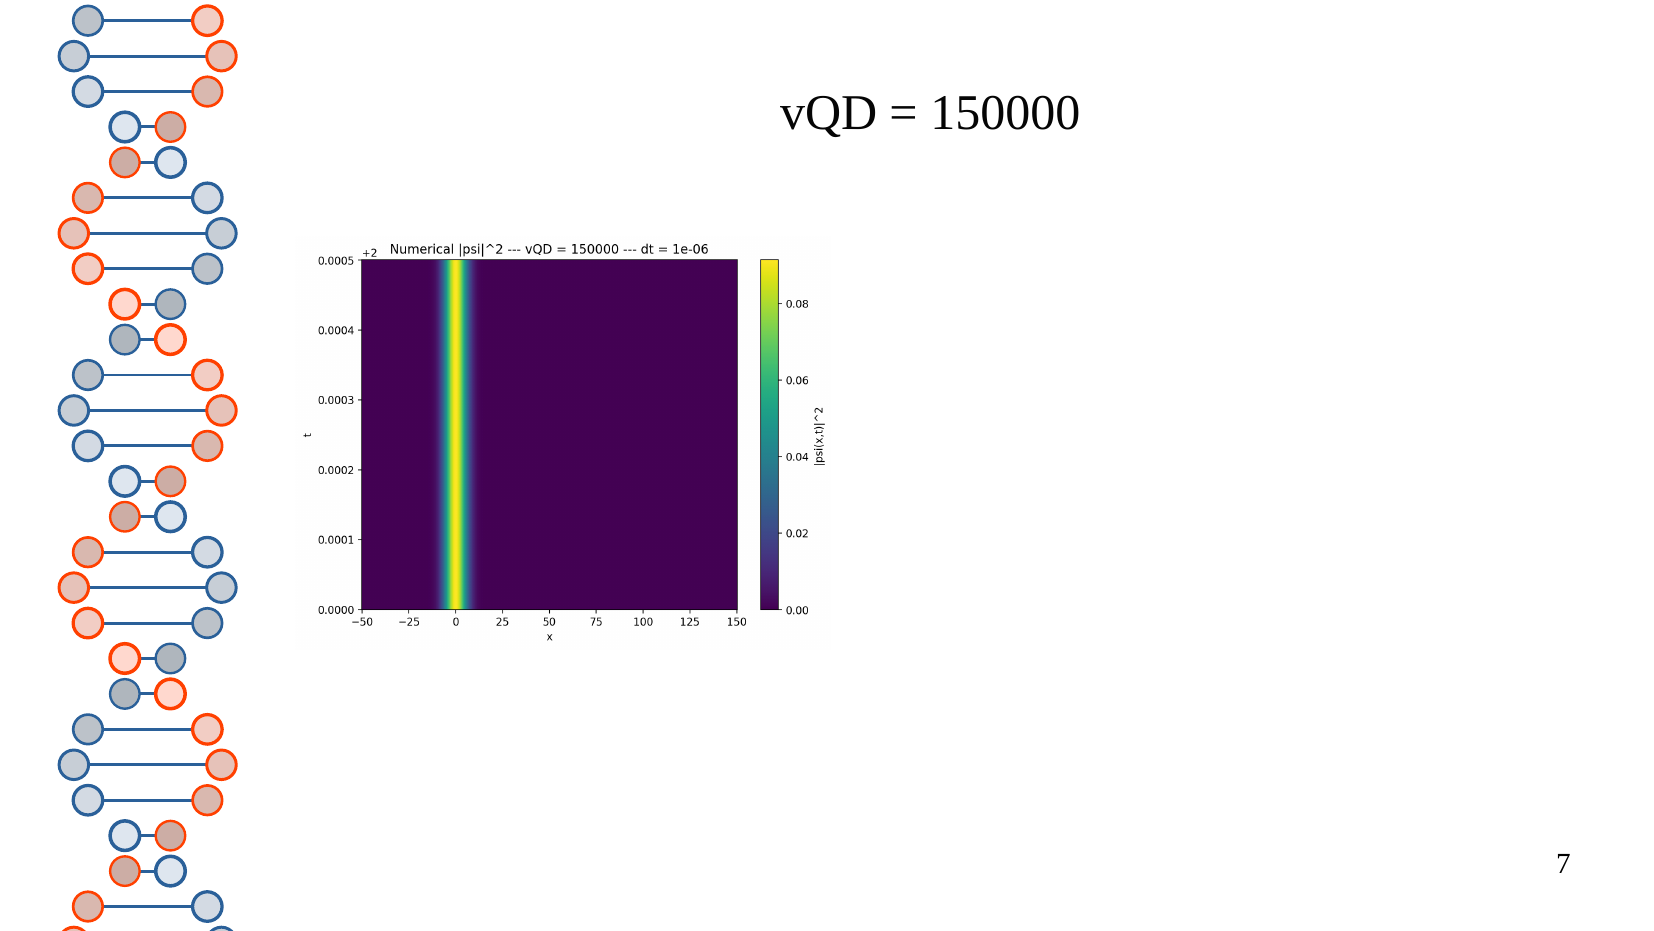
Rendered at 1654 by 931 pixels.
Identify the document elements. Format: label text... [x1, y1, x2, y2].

title vQD = 150000 [265, 35, 1595, 189]
picture [295, 236, 831, 650]
